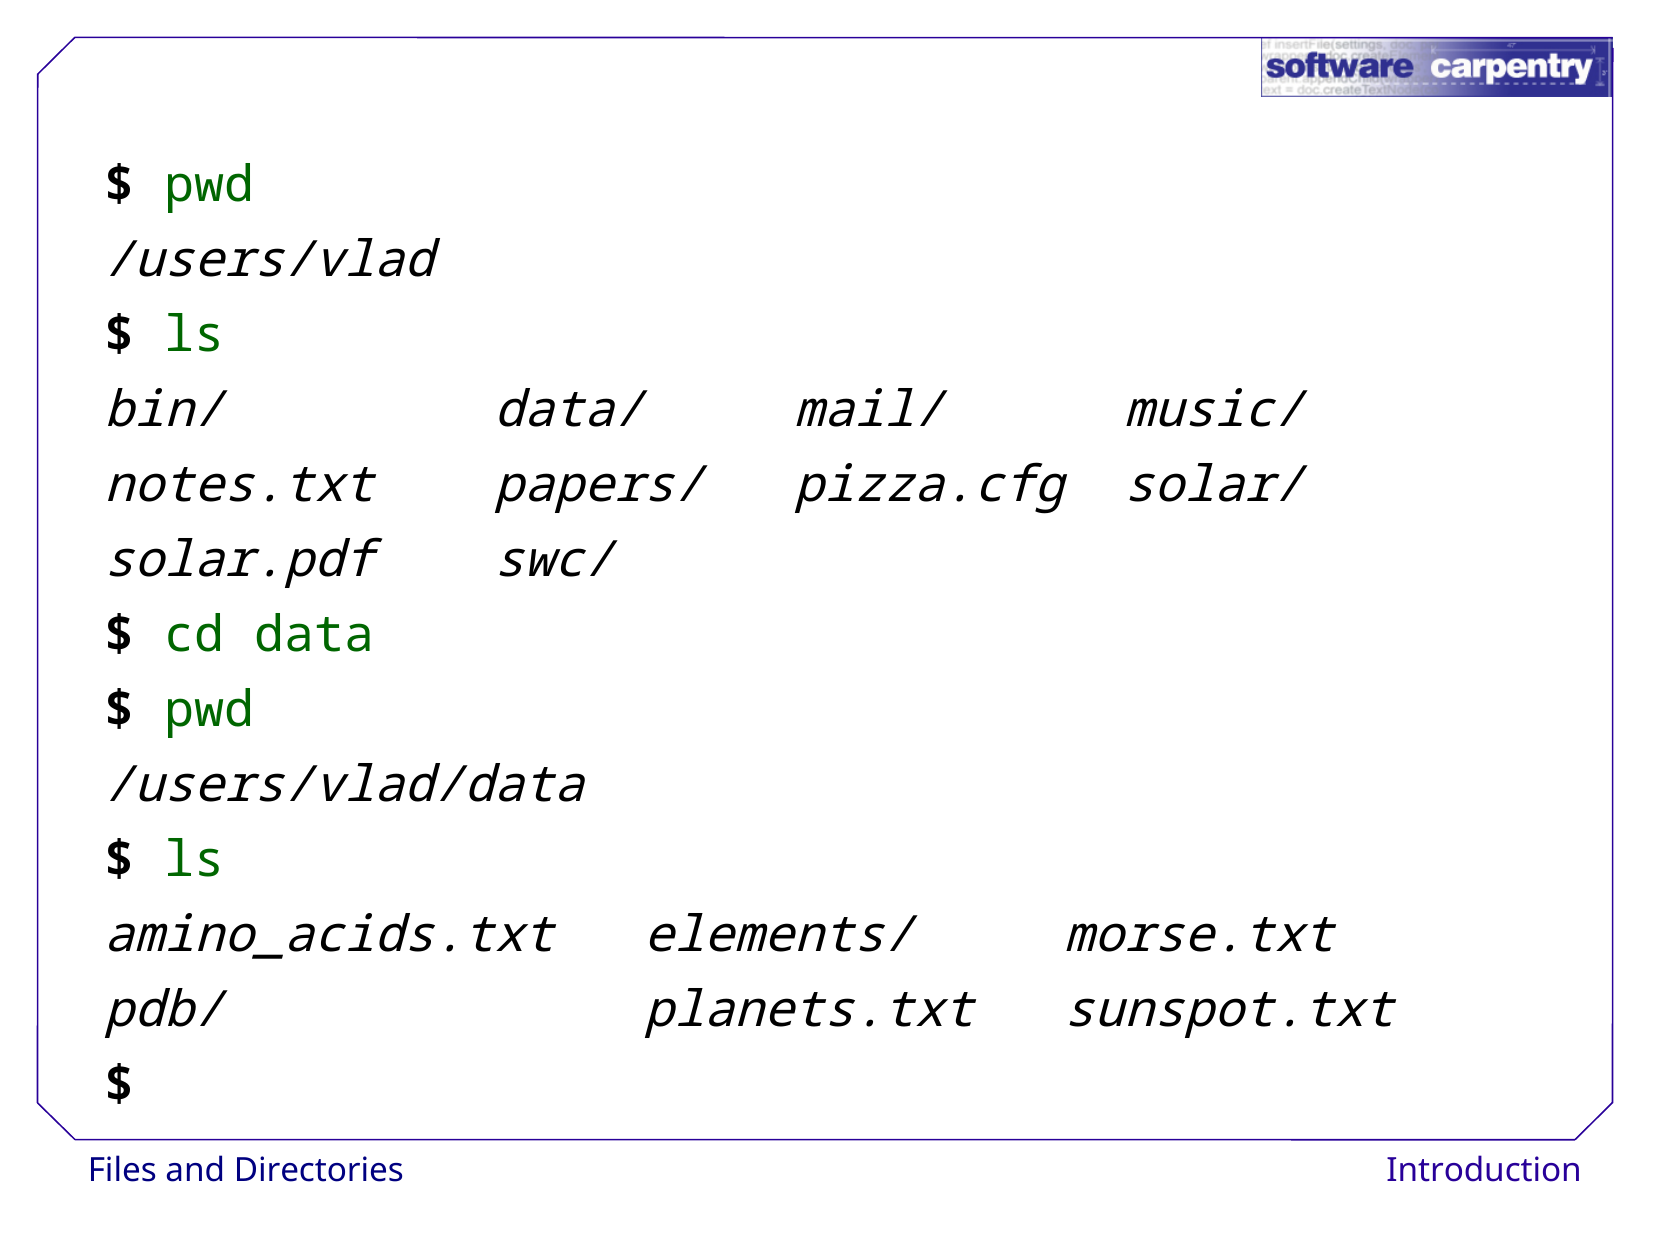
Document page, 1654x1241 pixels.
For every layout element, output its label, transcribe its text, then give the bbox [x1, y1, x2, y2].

picture [1261, 39, 1613, 97]
text_box $ pwd /users/vlad $ ls bin/ data/ mail/ music/ notes.txt papers/ pizza.cfg solar/ solar.pdf swc/ $ cd data $ pwd /users/vlad/data $ ls amino_acids.txt elements/ morse.txt pdb/ planets.txt sunspot.txt $ [89, 128, 1512, 1037]
